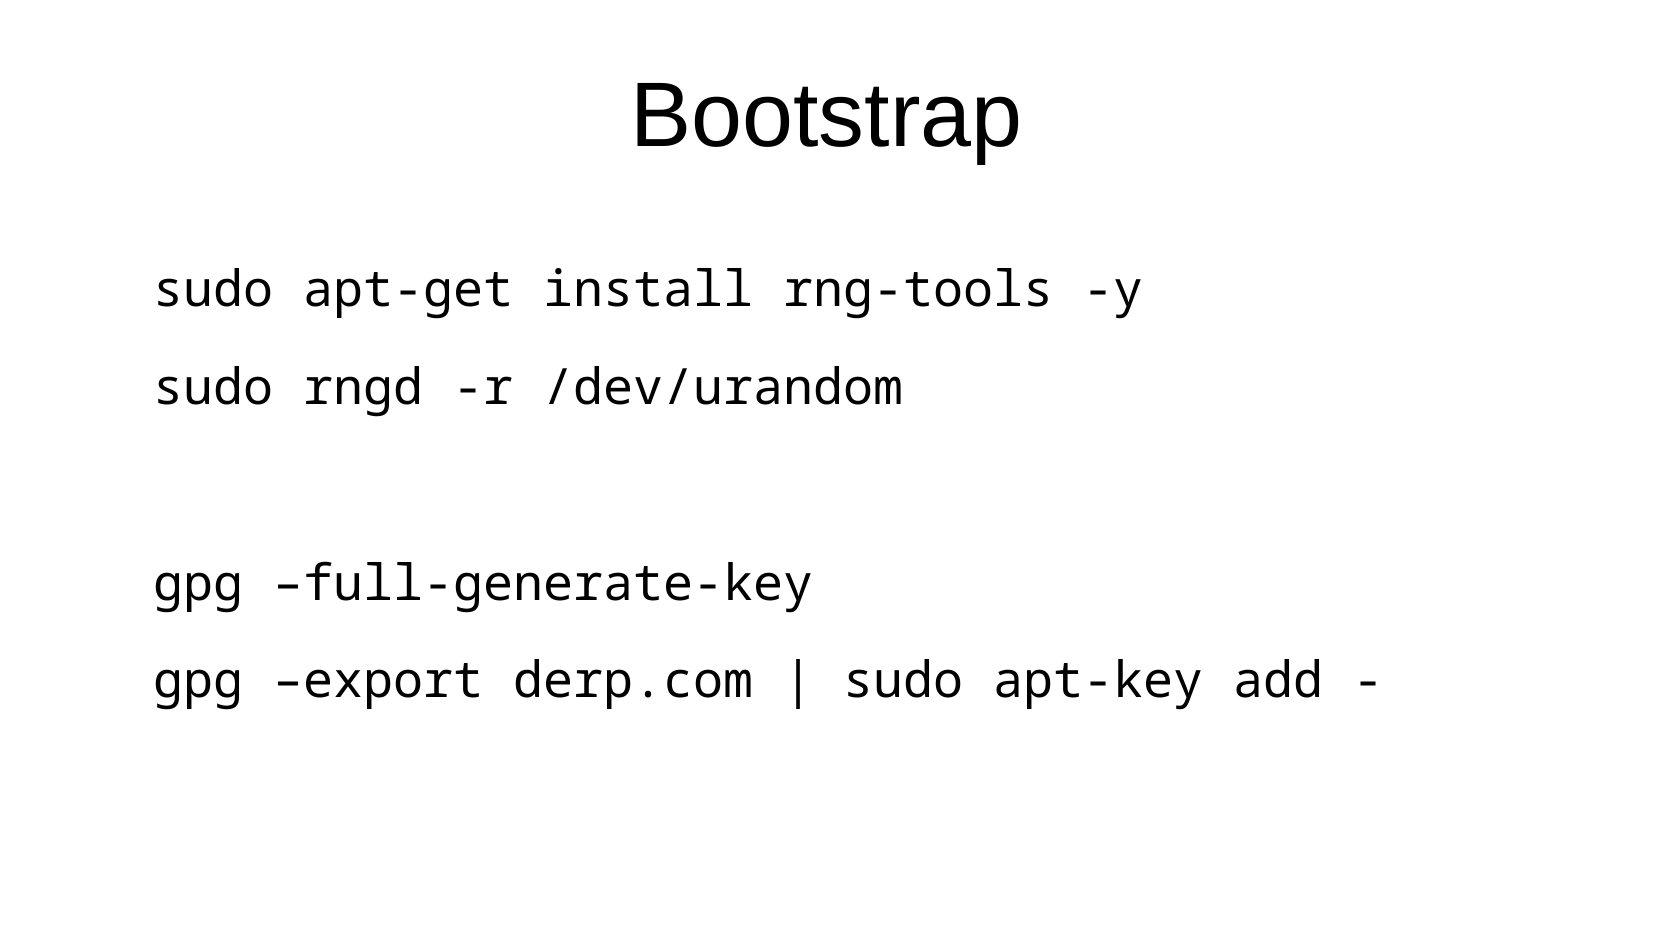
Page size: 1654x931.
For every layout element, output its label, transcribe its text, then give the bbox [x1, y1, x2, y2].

list sudo apt-get install rng-tools -y sudo rngd -r /dev/urandom gpg –full-generate-key gpg –export derp.com | sudo apt-key add - [82, 253, 1571, 793]
title Bootstrap [82, 37, 1571, 193]
